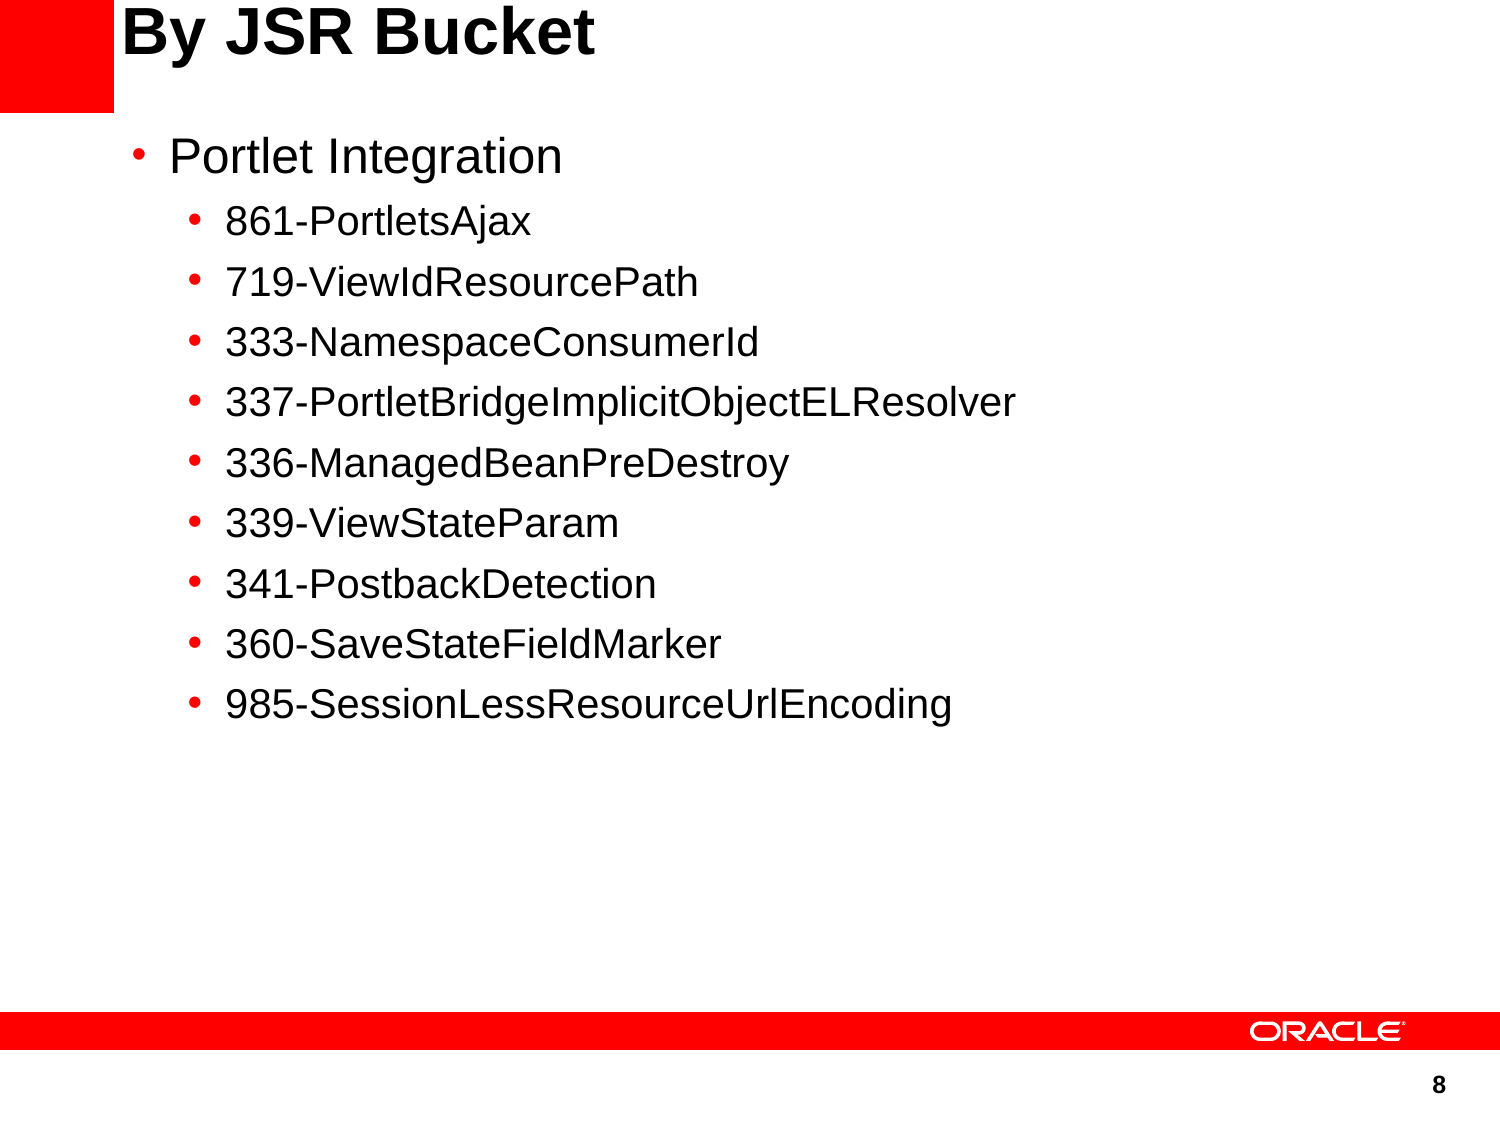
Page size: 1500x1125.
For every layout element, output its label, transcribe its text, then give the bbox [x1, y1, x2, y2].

title By JSR Bucket [121, 0, 1366, 128]
picture [0, 1012, 1500, 1050]
list Portlet Integration 861-PortletsAjax 719-ViewIdResourcePath 333-NamespaceConsumerId 337-PortletBridgeImplicitObjectELResolver 336-ManagedBeanPreDestroy 339-ViewStateParam 341-PostbackDetection 360-SaveStateFieldMarker 985-SessionLessResourceUrlEncoding [131, 123, 1369, 822]
picture [0, 0, 114, 113]
